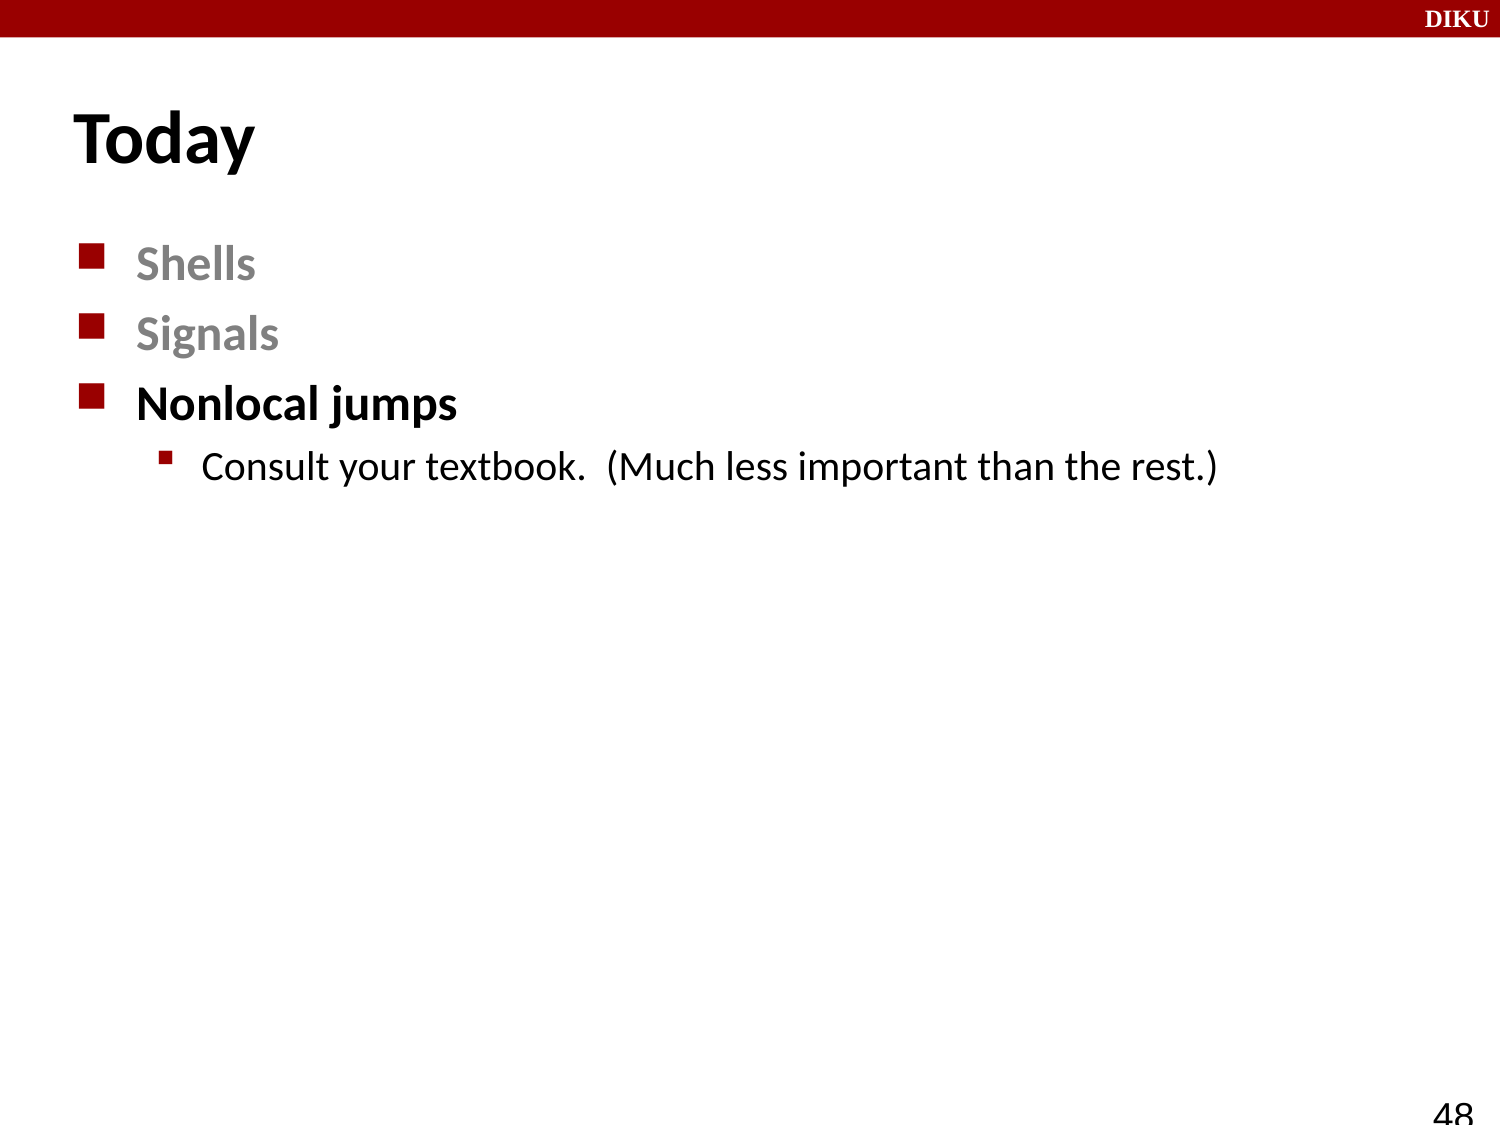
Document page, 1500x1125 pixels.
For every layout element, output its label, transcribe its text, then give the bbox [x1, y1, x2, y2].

text_box Shells Signals Nonlocal jumps Consult your textbook. (Much less important than the rest.) [65, 223, 1361, 1039]
text_box Today [58, 71, 1304, 197]
